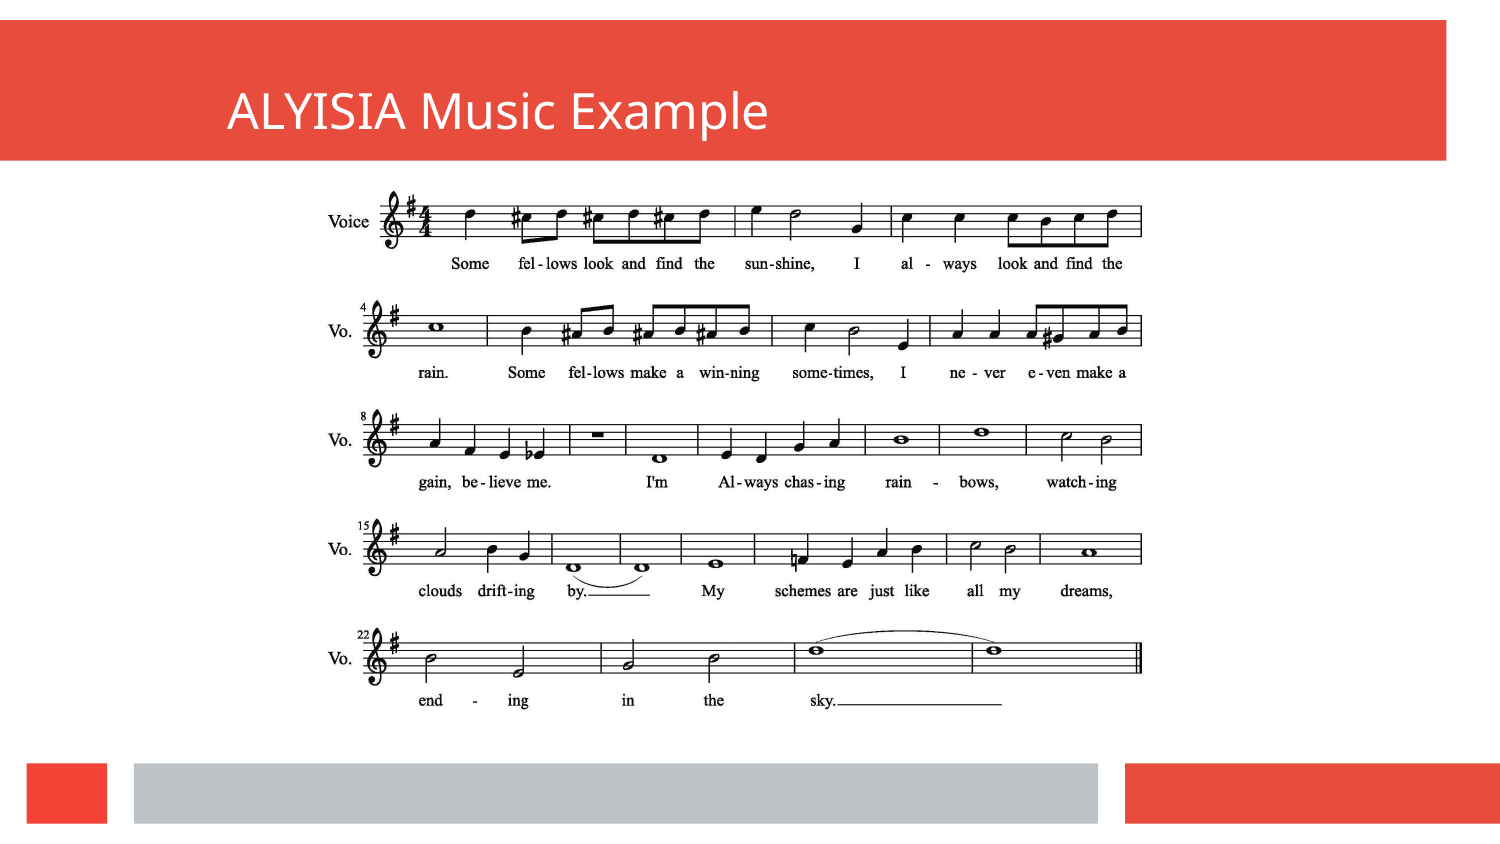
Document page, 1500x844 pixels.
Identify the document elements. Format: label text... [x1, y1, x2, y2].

title ALYISIA Music Example [212, 64, 1368, 215]
picture [314, 164, 1156, 751]
